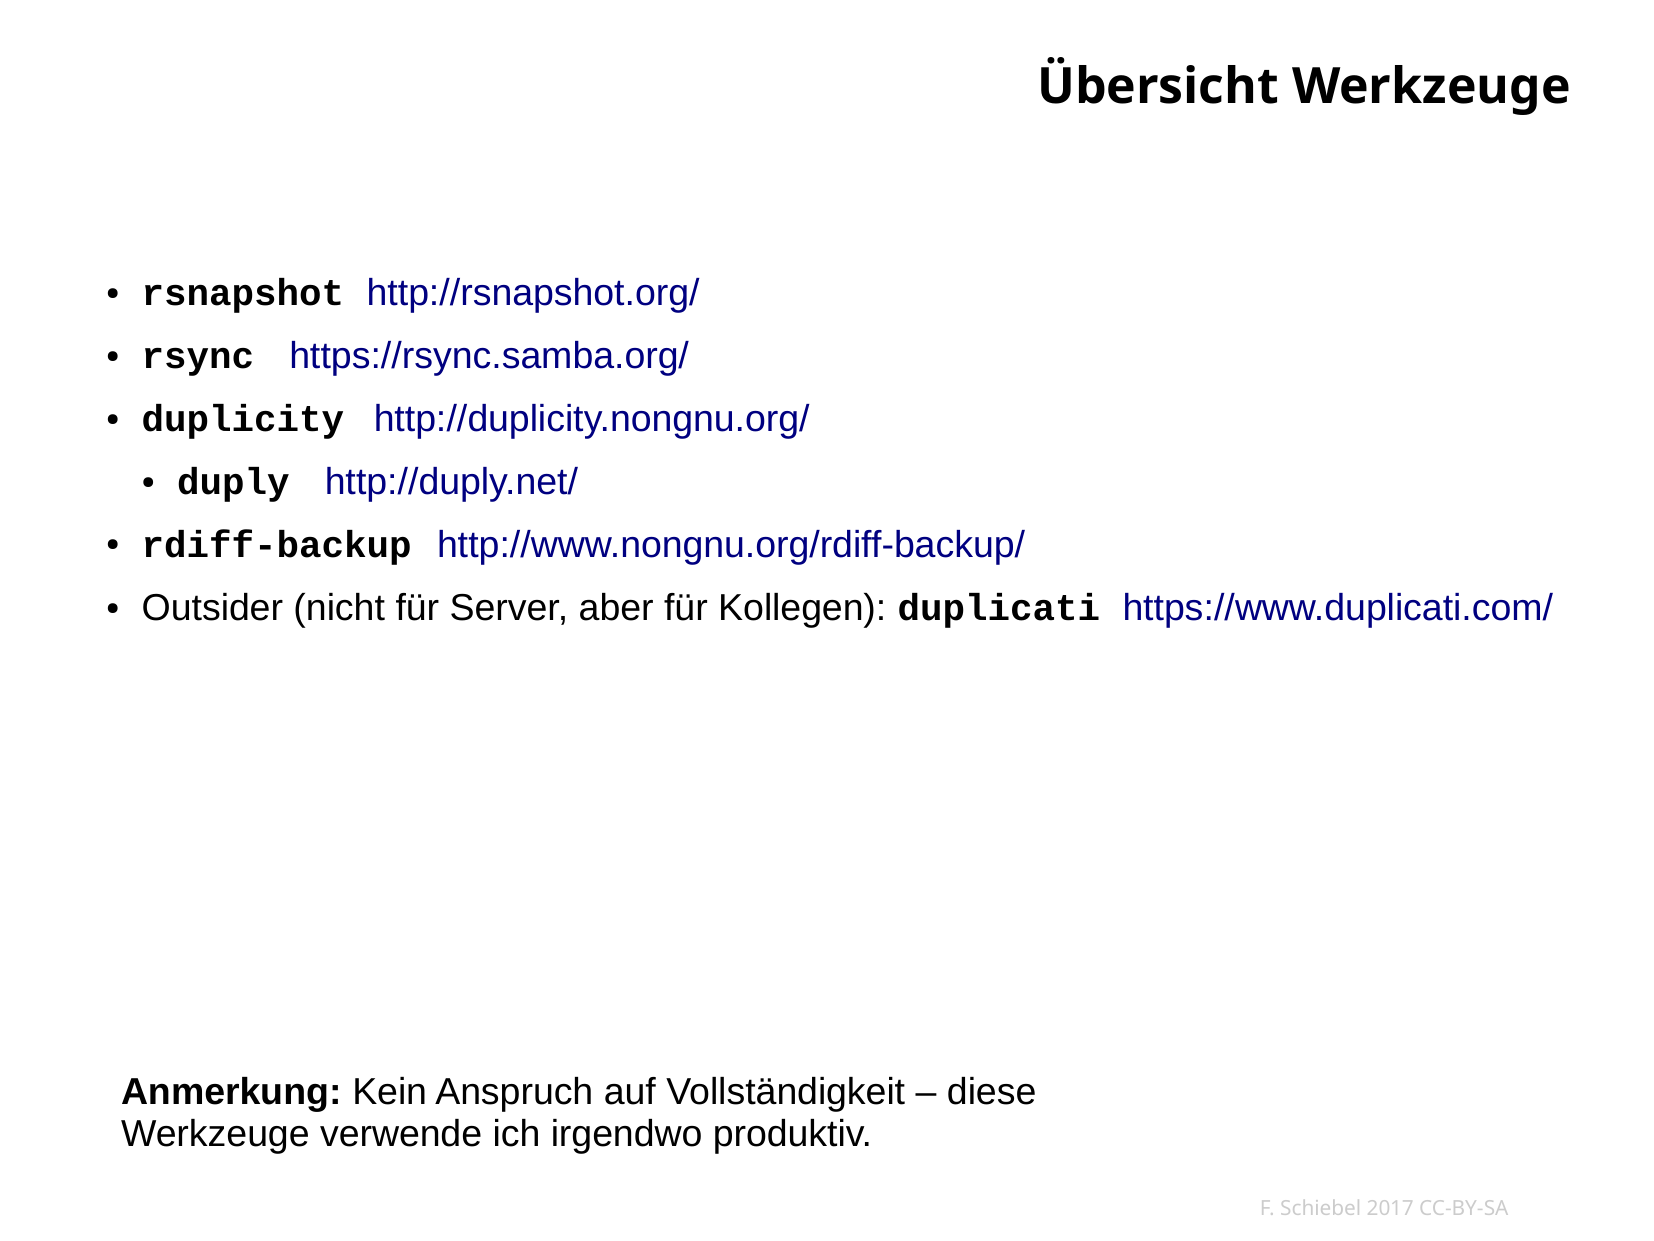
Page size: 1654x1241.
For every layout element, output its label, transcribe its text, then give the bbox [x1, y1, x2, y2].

text_box rsnapshot http://rsnapshot.org/ rsync https://rsync.samba.org/ duplicity http://duplicity.nongnu.org/ duply http://duply.net/ rdiff-backup http://www.nongnu.org/rdiff-backup/ Outsider (nicht für Server, aber für Kollegen): duplicati https://www.duplicati.com/ [106, 271, 1583, 633]
title Übersicht Werkzeuge [82, 49, 1571, 119]
text_box Anmerkung: Kein Anspruch auf Vollständigkeit – diese Werkzeuge verwende ich irgendwo produktiv. [106, 1062, 1205, 1170]
